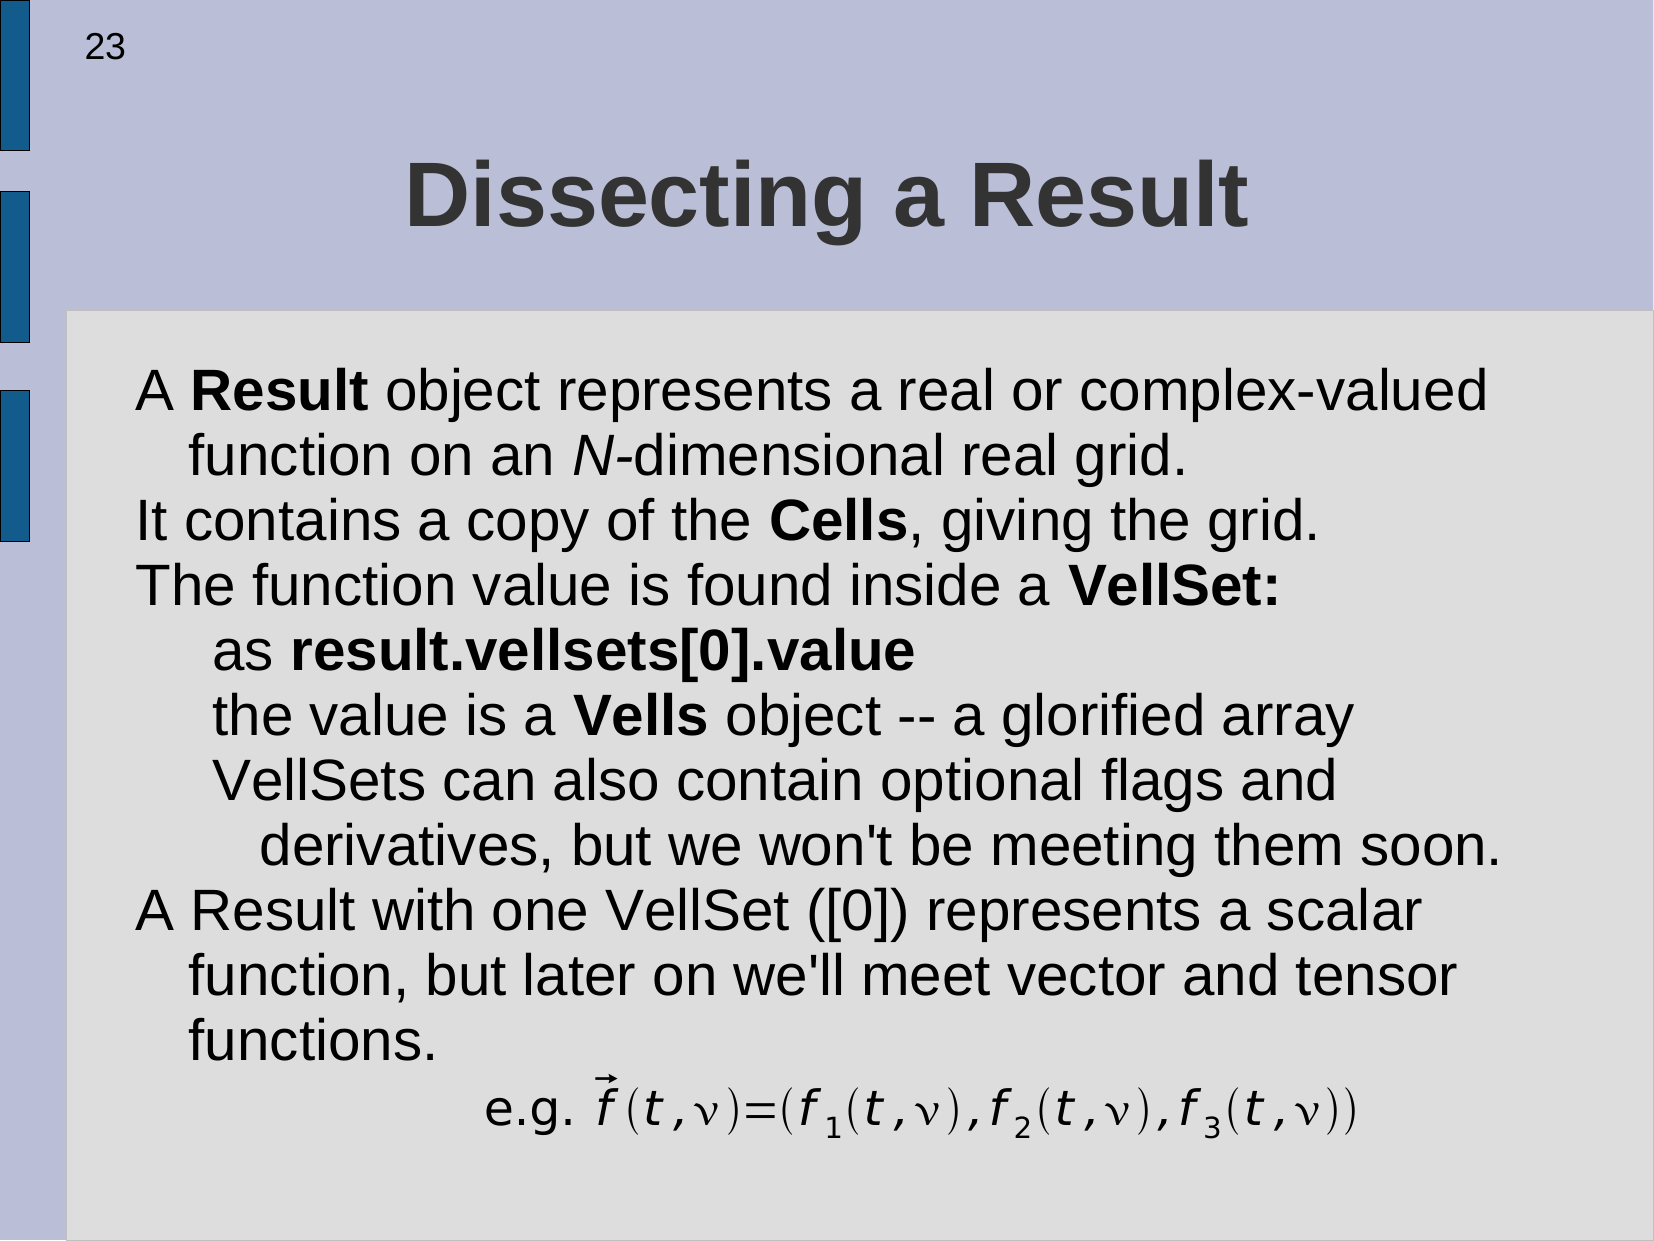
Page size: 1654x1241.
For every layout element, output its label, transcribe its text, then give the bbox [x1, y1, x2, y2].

chart [477, 1057, 1364, 1145]
title Dissecting a Result [121, 91, 1534, 299]
text_box <number> [108, 18, 232, 92]
list A Result object represents a real or complex-valued function on an N-dimensional real grid. It contains a copy of the Cells, giving the grid. The function value is found inside a VellSet: as result.vellsets[0].value the value is a Vells object -- a glorified array VellSets can also contain optional flags and derivatives, but we won't be meeting them soon. A Result with one VellSet ([0]) represents a scalar function, but later on we'll meet vector and tensor functions. [117, 357, 1600, 1171]
